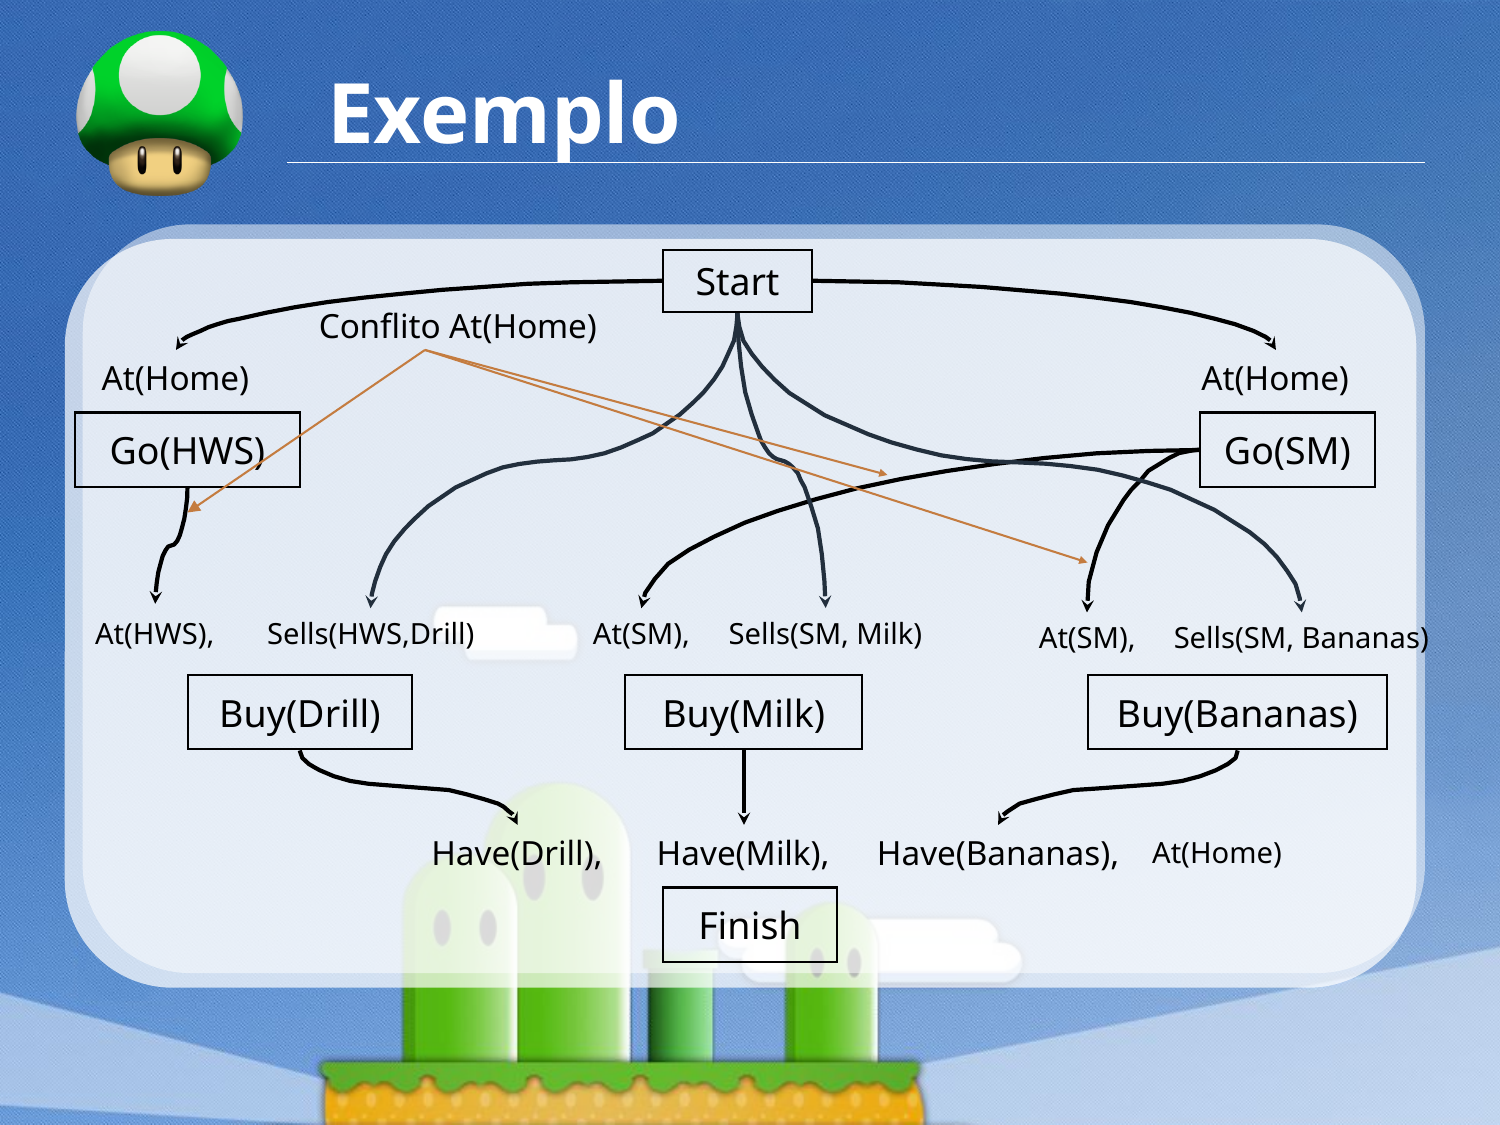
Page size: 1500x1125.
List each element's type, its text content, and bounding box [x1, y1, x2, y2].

text_box At(HWS), [79, 607, 230, 658]
text_box Finish [662, 887, 838, 962]
text_box Sells(SM, Milk) [713, 607, 938, 658]
text_box At(SM), [577, 608, 706, 659]
text_box Start [662, 249, 813, 312]
text_box At(SM), [1023, 612, 1151, 663]
text_box Buy(Bananas) [1087, 675, 1388, 750]
text_box Have(Bananas), [861, 824, 1136, 880]
text_box Go(SM) [1200, 412, 1375, 487]
text_box Sells(HWS,Drill) [251, 608, 490, 659]
text_box At(Home) [1186, 349, 1365, 405]
picture [0, 0, 1500, 1125]
text_box Sells(SM, Bananas) [1158, 612, 1445, 663]
text_box Have(Milk), [641, 824, 846, 880]
text_box At(Home) [1136, 827, 1298, 878]
text_box Conflito At(Home) [183, 297, 733, 353]
text_box Go(HWS) [75, 412, 300, 487]
title Exemplo [312, 37, 1425, 183]
text_box Buy(Milk) [625, 675, 863, 750]
text_box Go(HWS) [229, 438, 300, 487]
text_box Buy(Drill) [187, 675, 413, 750]
text_box Have(Drill), [416, 824, 619, 880]
text_box At(Home) [86, 349, 265, 405]
